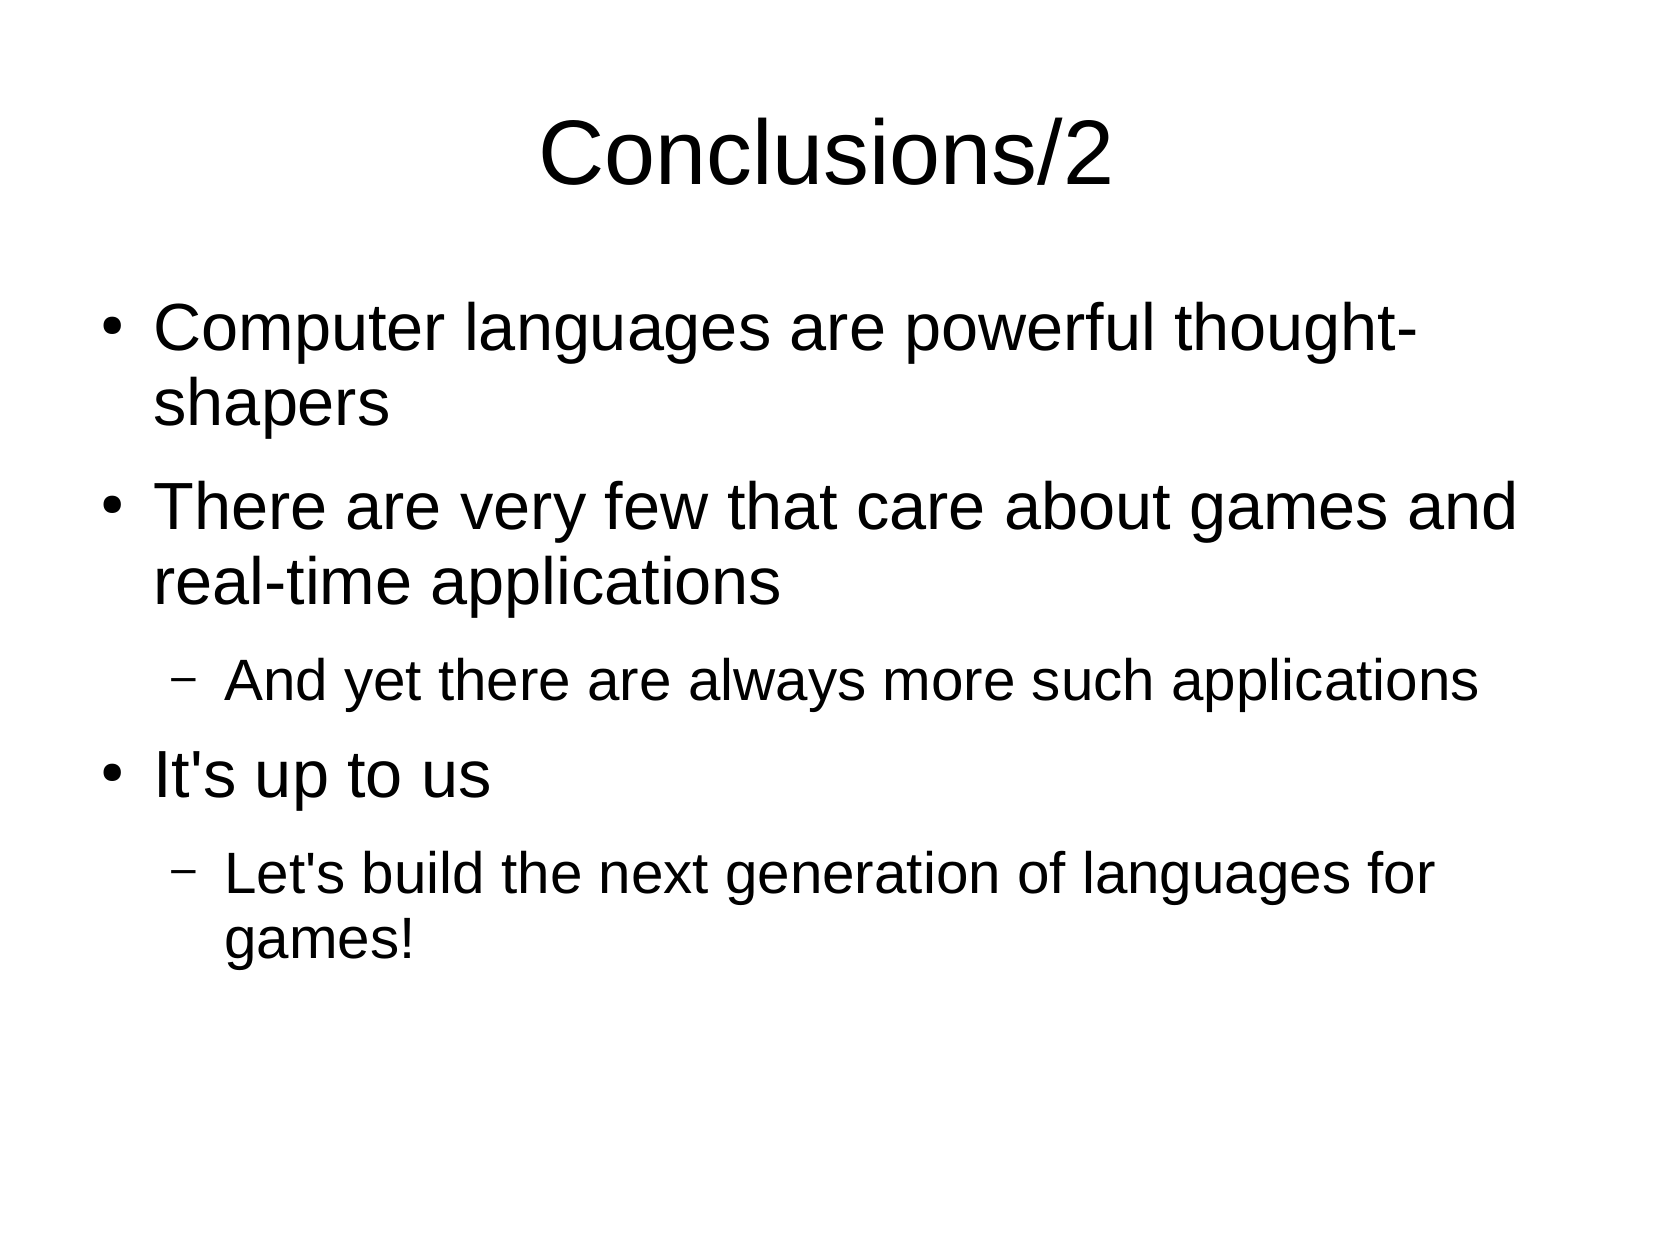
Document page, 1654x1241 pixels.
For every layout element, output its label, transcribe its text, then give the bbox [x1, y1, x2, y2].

list Computer languages are powerful thought-shapers There are very few that care about games and real-time applications And yet there are always more such applications It's up to us Let's build the next generation of languages for games! [82, 290, 1571, 1109]
title Conclusions/2 [82, 49, 1571, 257]
